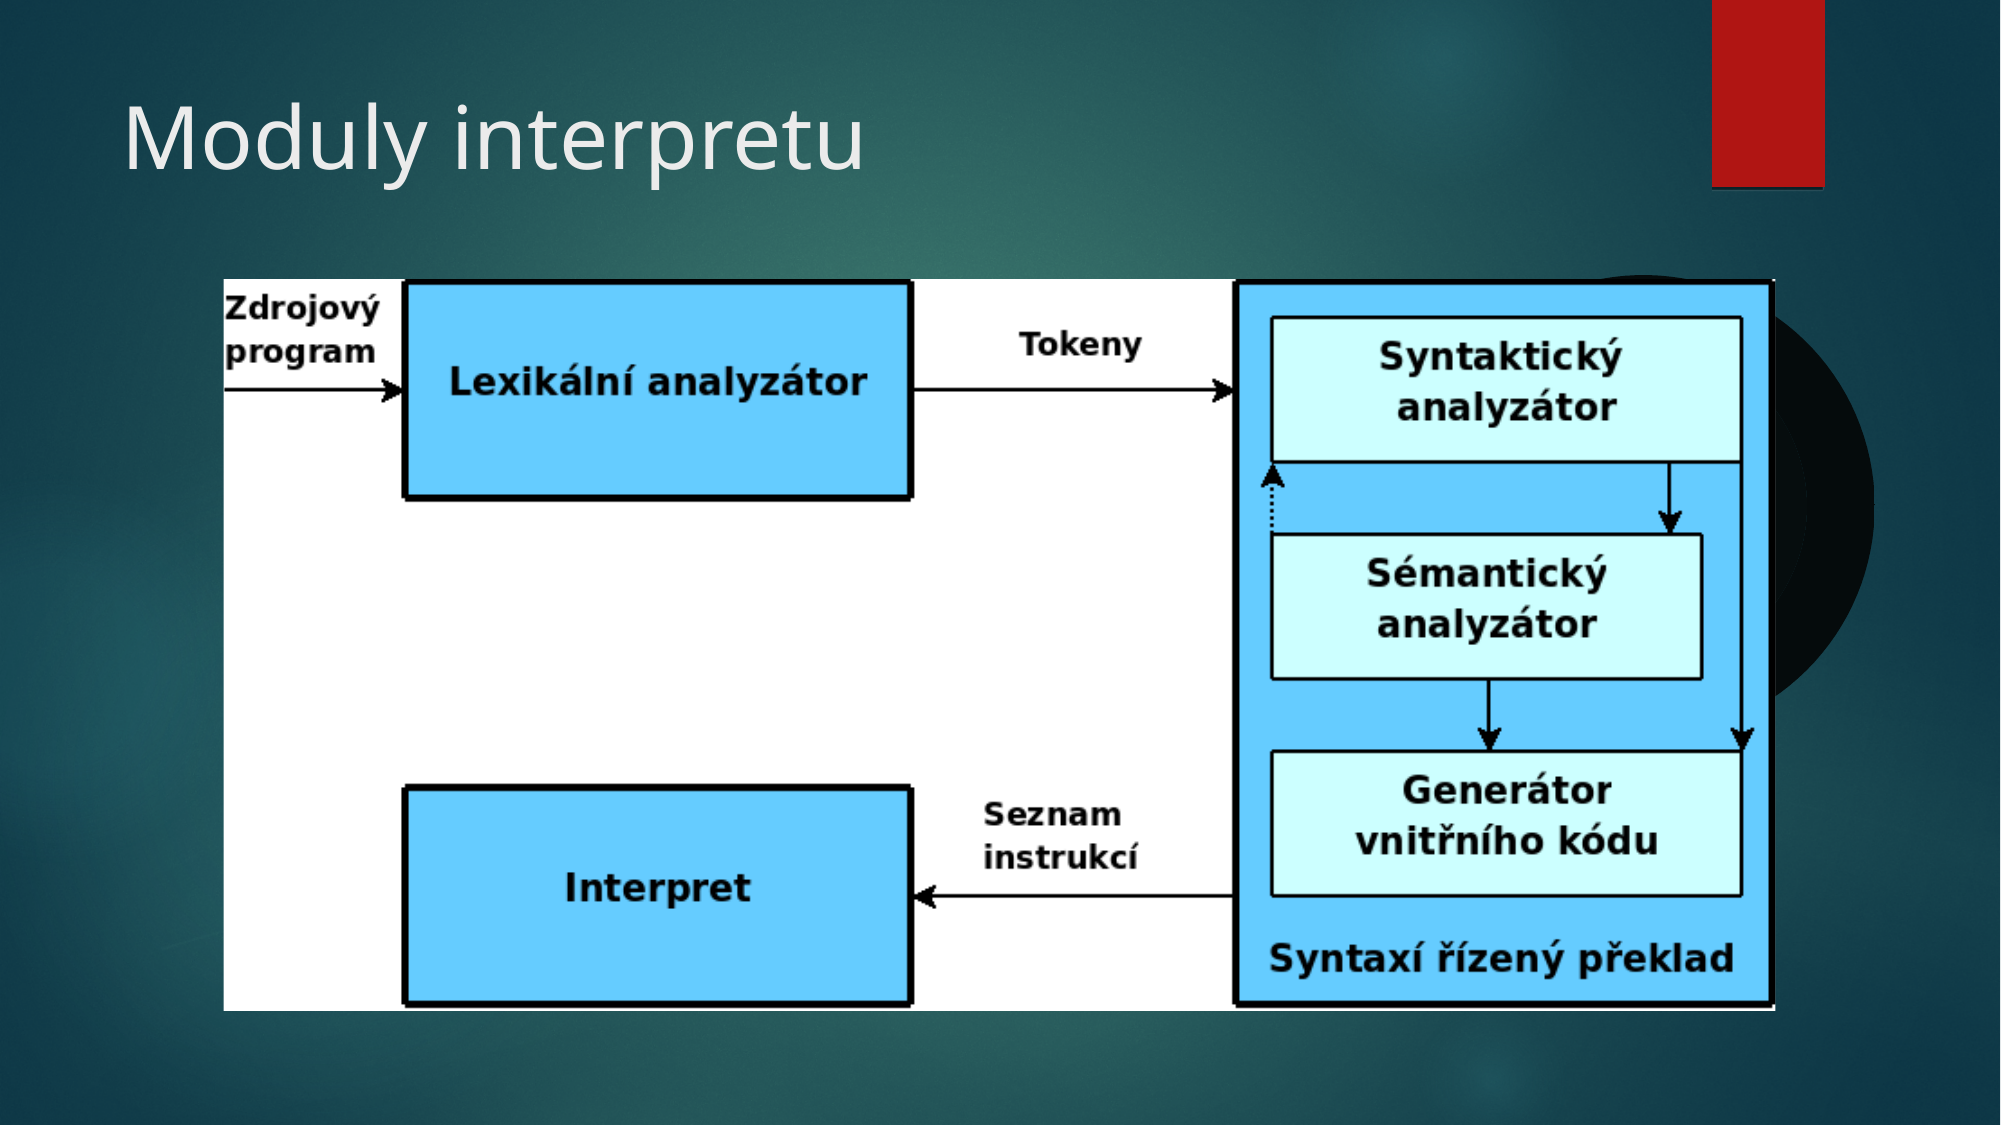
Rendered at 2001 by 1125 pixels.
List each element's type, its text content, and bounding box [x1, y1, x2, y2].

title Moduly interpretu [106, 74, 1649, 305]
picture [223, 279, 1776, 1011]
